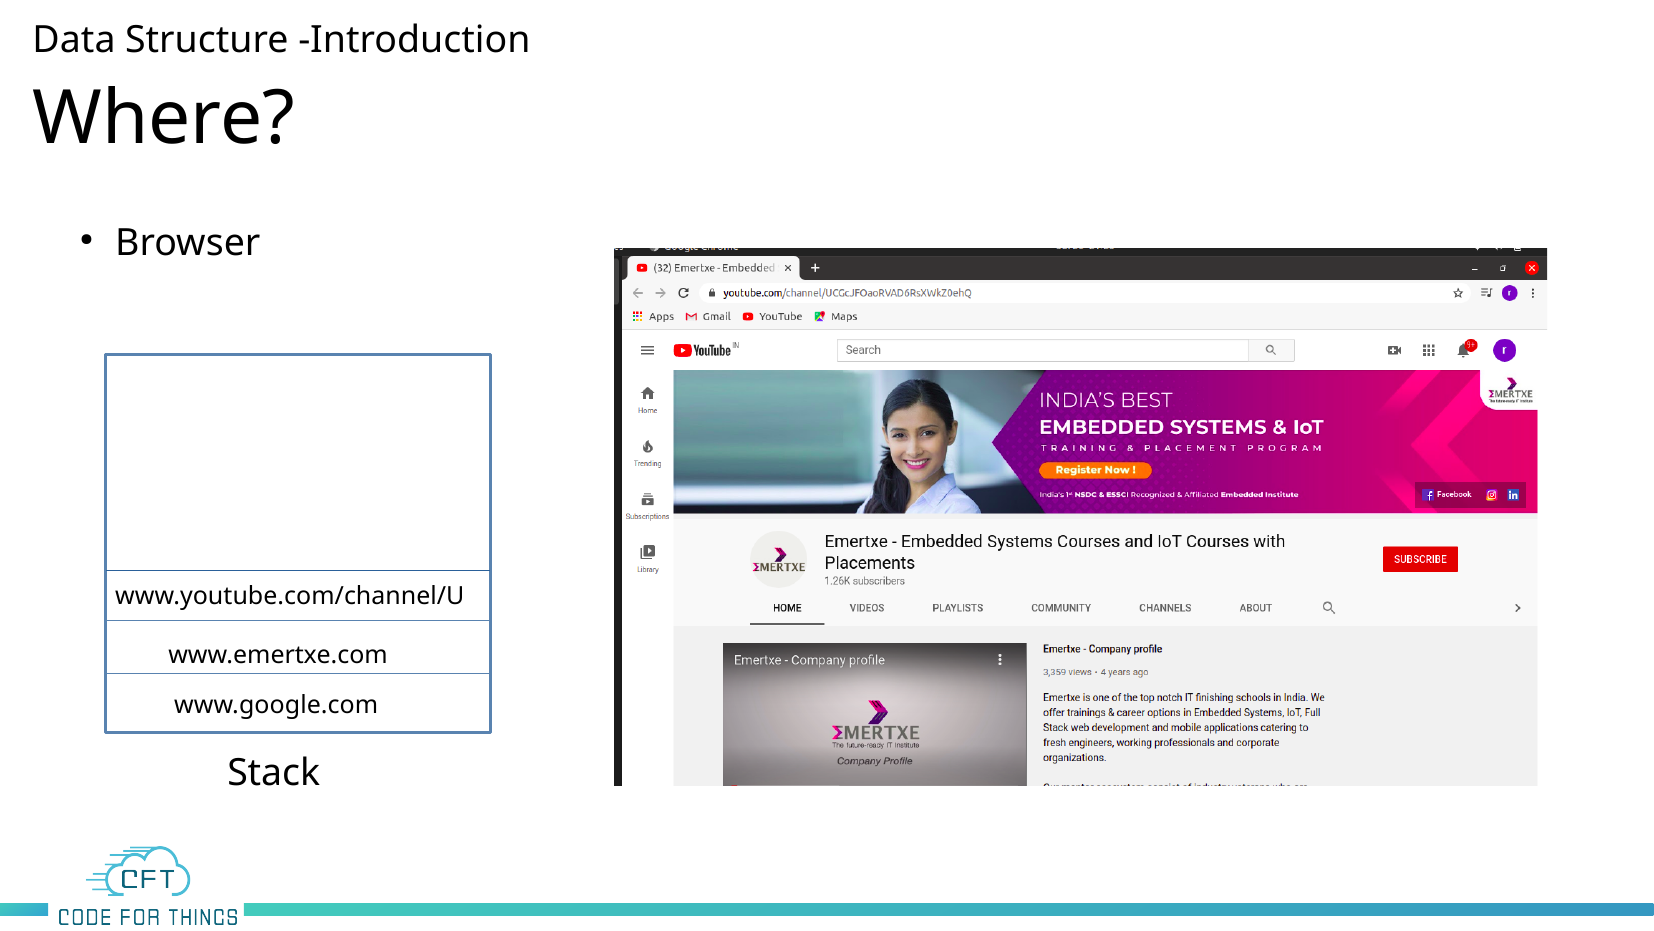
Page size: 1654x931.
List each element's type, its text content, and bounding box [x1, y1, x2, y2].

text_box Browser [64, 207, 449, 267]
text_box www.google.com [159, 679, 408, 724]
text_box Stack [177, 738, 367, 797]
text_box www.emertxe.com [153, 629, 432, 674]
picture [59, 846, 237, 925]
text_box www.youtube.com/channel/U [100, 570, 502, 621]
text_box [105, 621, 491, 673]
title Data Structure -Introduction Where? [32, 12, 1184, 166]
picture [614, 248, 1548, 786]
text_box [105, 354, 491, 570]
text_box [105, 674, 491, 733]
